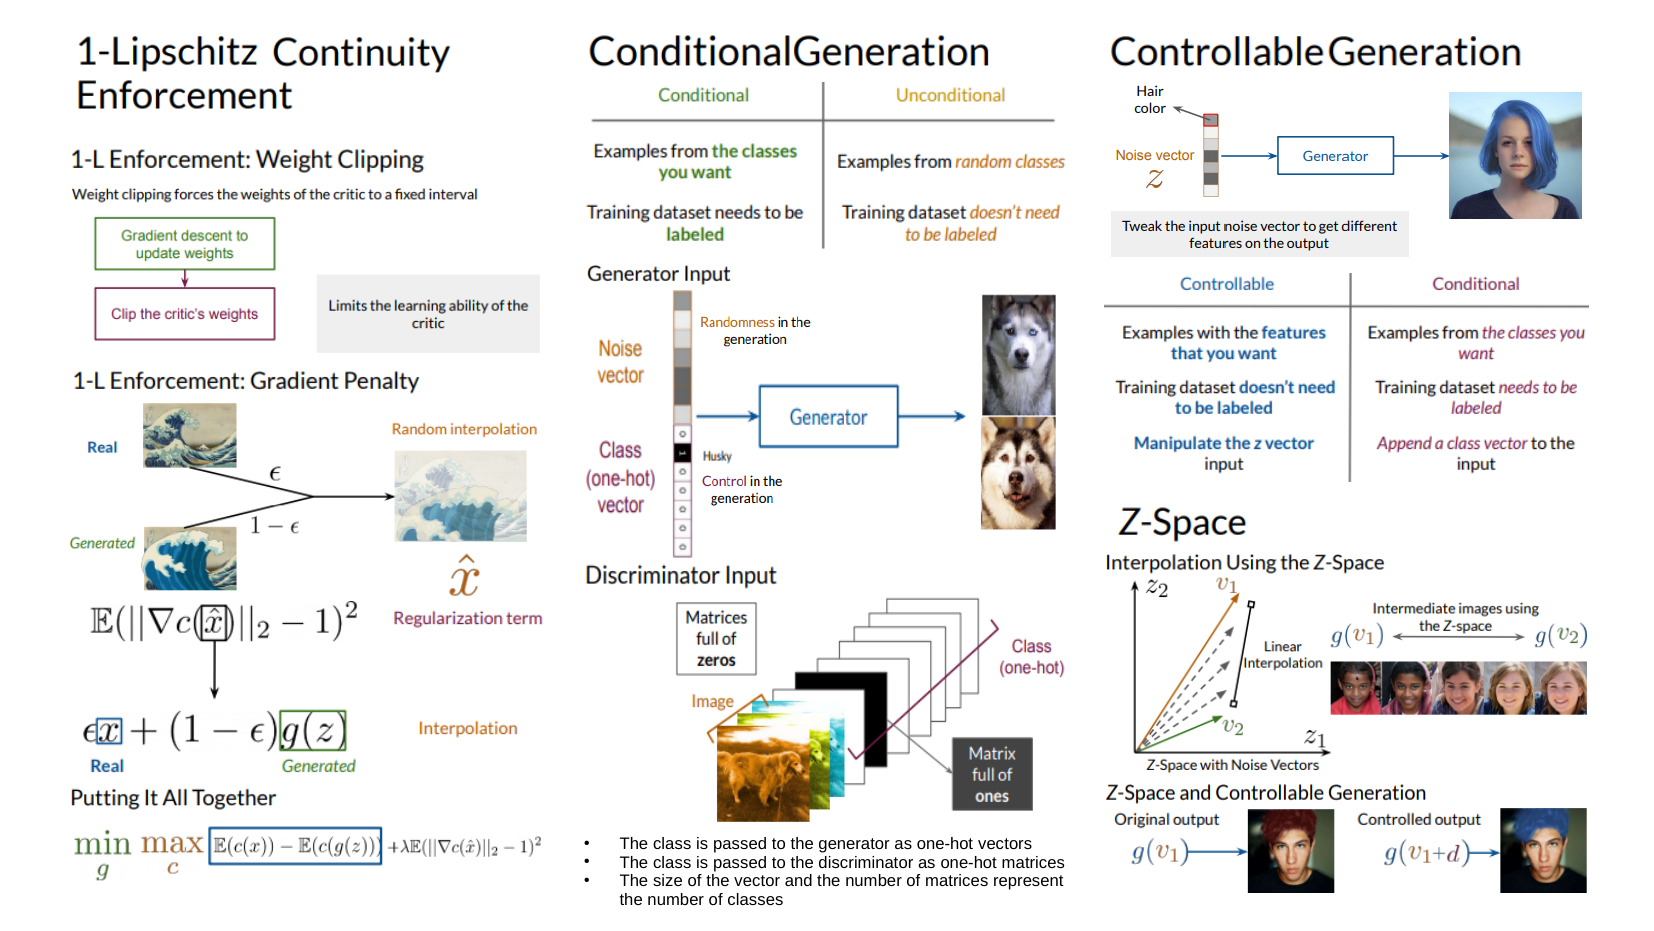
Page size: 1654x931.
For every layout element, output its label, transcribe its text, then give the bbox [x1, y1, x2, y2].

picture [70, 187, 544, 355]
picture [70, 601, 544, 777]
picture [70, 779, 278, 813]
picture [70, 401, 544, 600]
picture [1110, 29, 1524, 70]
picture [1116, 503, 1252, 545]
picture [1104, 82, 1589, 260]
picture [584, 30, 999, 71]
picture [67, 29, 460, 119]
picture [1104, 549, 1589, 773]
picture [584, 82, 1069, 250]
picture [70, 363, 426, 396]
text_box The class is passed to the generator as one-hot vectors The class is passed to the discriminator as one-hot matrices The size of the vector and the number of matrices represent the number of classes [569, 826, 1172, 931]
picture [584, 289, 1069, 826]
picture [584, 261, 733, 286]
picture [1104, 273, 1589, 482]
picture [70, 821, 544, 886]
picture [1103, 778, 1589, 893]
picture [70, 143, 429, 178]
